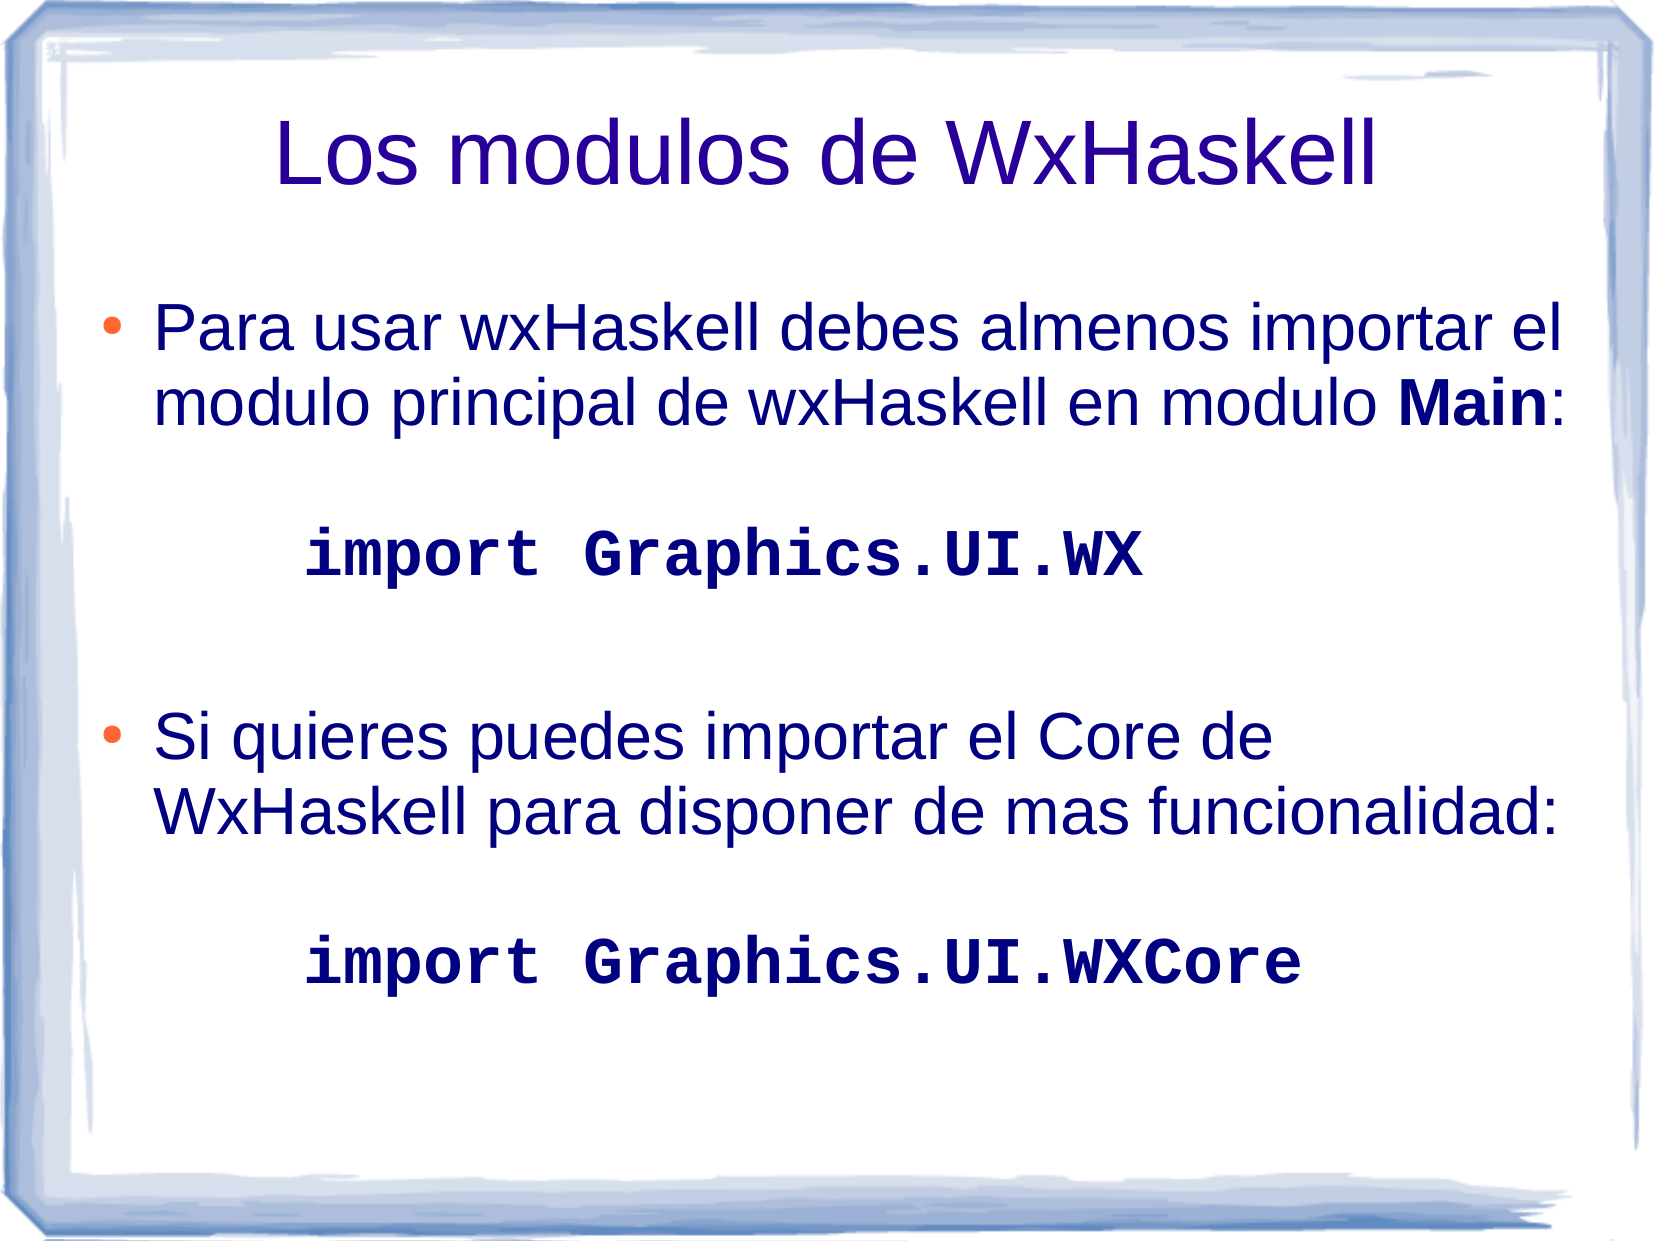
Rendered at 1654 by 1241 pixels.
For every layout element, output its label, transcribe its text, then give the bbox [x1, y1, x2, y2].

list Para usar wxHaskell debes almenos importar el modulo principal de wxHaskell en modulo Main: import Graphics.UI.WX Si quieres puedes importar el Core de WxHaskell para disponer de mas funcionalidad: import Graphics.UI.WXCore [82, 290, 1571, 1094]
title Los modulos de WxHaskell [82, 49, 1571, 257]
picture [0, 0, 1654, 1241]
